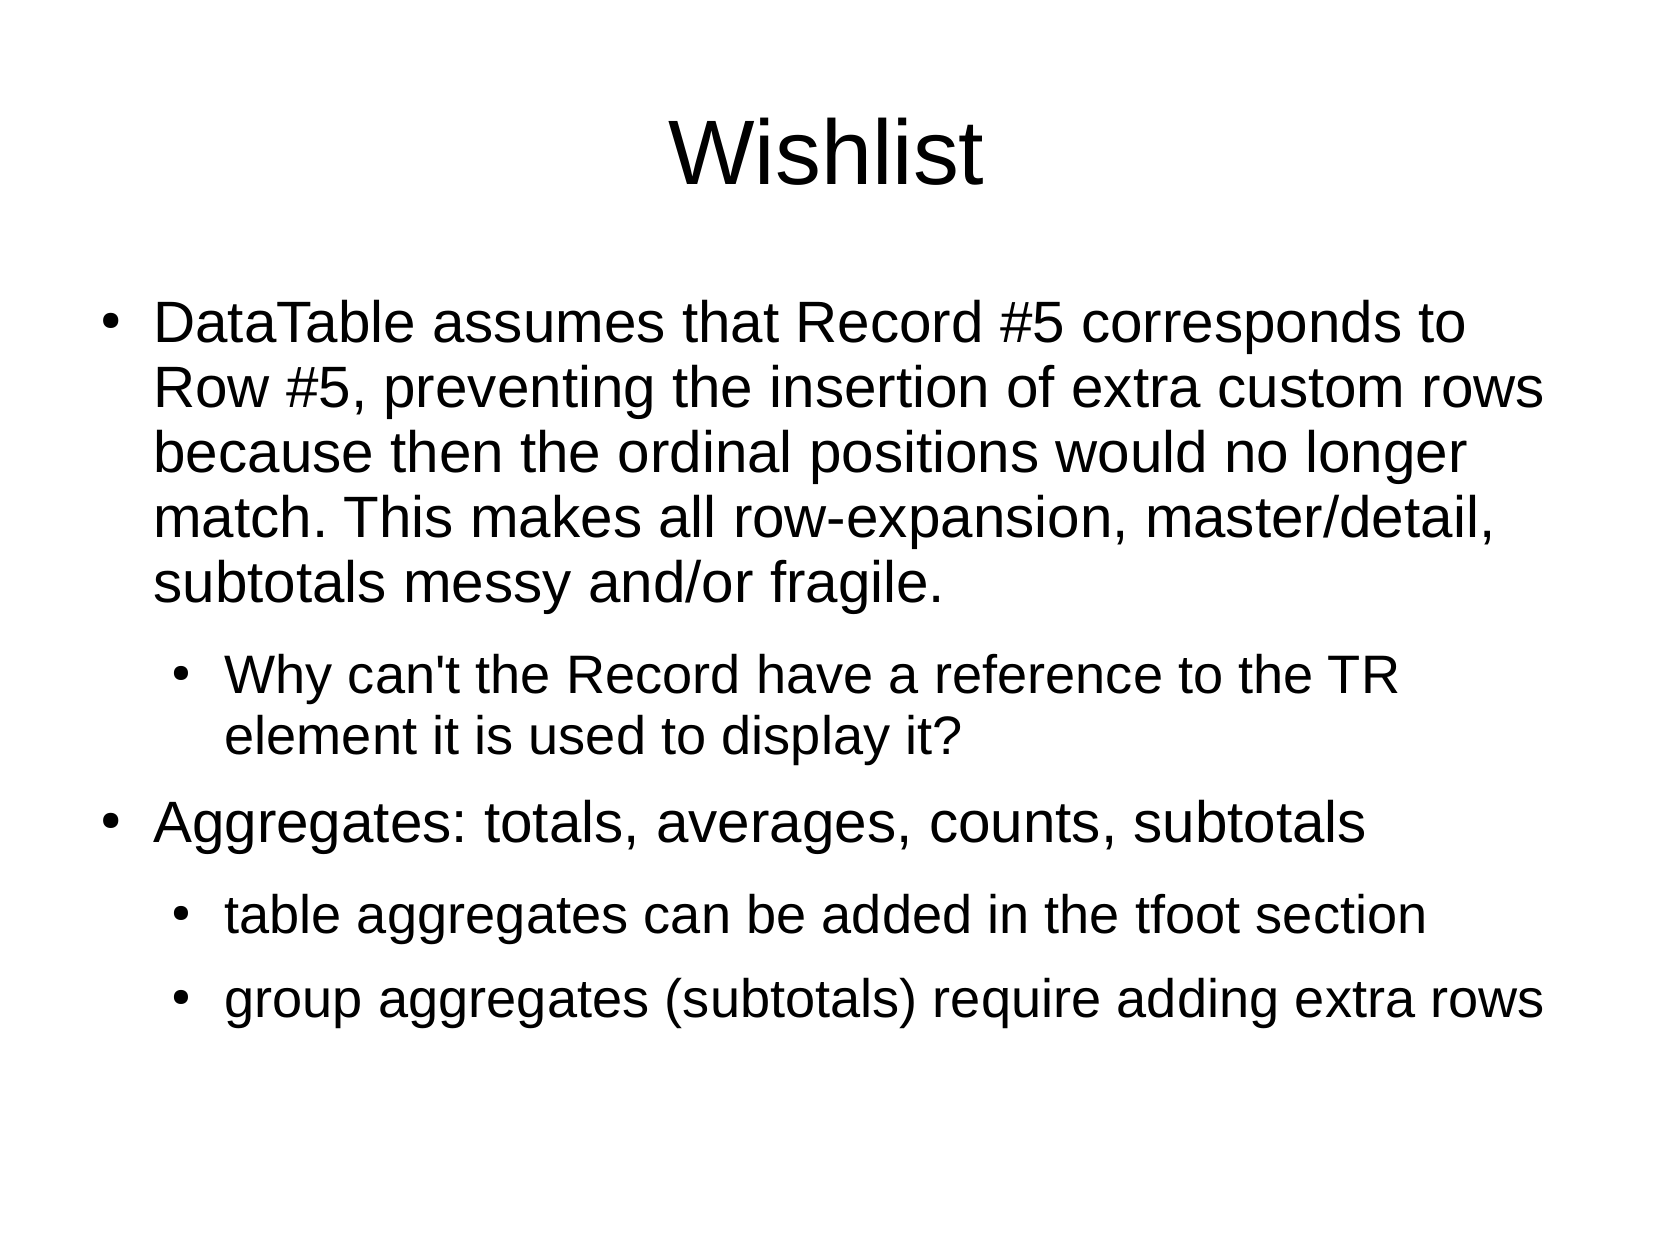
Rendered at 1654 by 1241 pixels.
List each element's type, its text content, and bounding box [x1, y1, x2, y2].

title Wishlist [82, 56, 1571, 250]
list DataTable assumes that Record #5 corresponds to Row #5, preventing the insertion of extra custom rows because then the ordinal positions would no longer match. This makes all row-expansion, master/detail, subtotals messy and/or fragile. Why can't the Record have a reference to the TR element it is used to display it? Aggregates: totals, averages, counts, subtotals table aggregates can be added in the tfoot section group aggregates (subtotals) require adding extra rows [82, 290, 1571, 1094]
